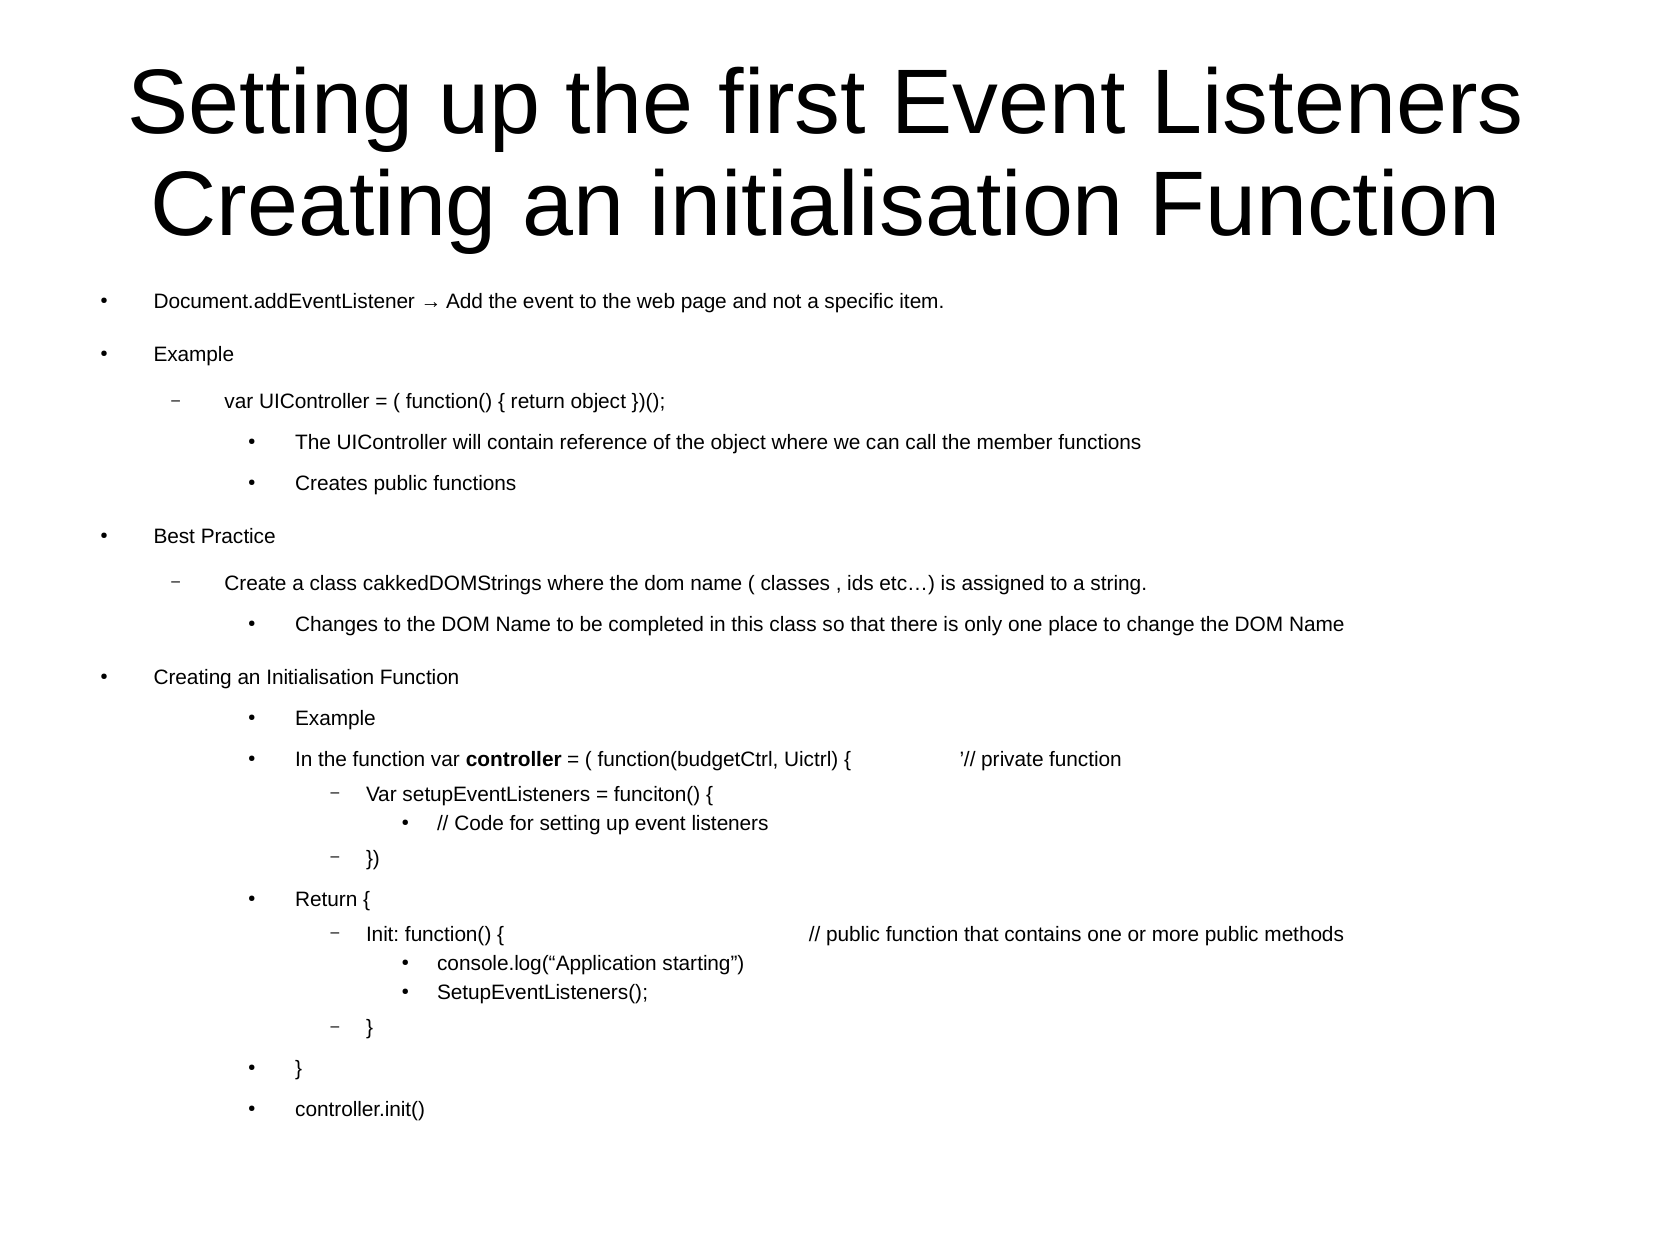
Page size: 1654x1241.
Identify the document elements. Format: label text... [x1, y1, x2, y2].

list Document.addEventListener → Add the event to the web page and not a specific item. Example var UIController = ( function() { return object })(); The UIController will contain reference of the object where we can call the member functions Creates public functions Best Practice Create a class cakkedDOMStrings where the dom name ( classes , ids etc…) is assigned to a string. Changes to the DOM Name to be completed in this class so that there is only one place to change the DOM Name Creating an Initialisation Function Example In the function var controller = ( function(budgetCtrl, Uictrl) { ’// private function Var setupEventListeners = funciton() { // Code for setting up event listeners }) Return { Init: function() { // public function that contains one or more public methods console.log(“Application starting”) SetupEventListeners(); } } controller.init() [82, 290, 1571, 1193]
title Setting up the first Event Listeners Creating an initialisation Function [82, 49, 1571, 257]
